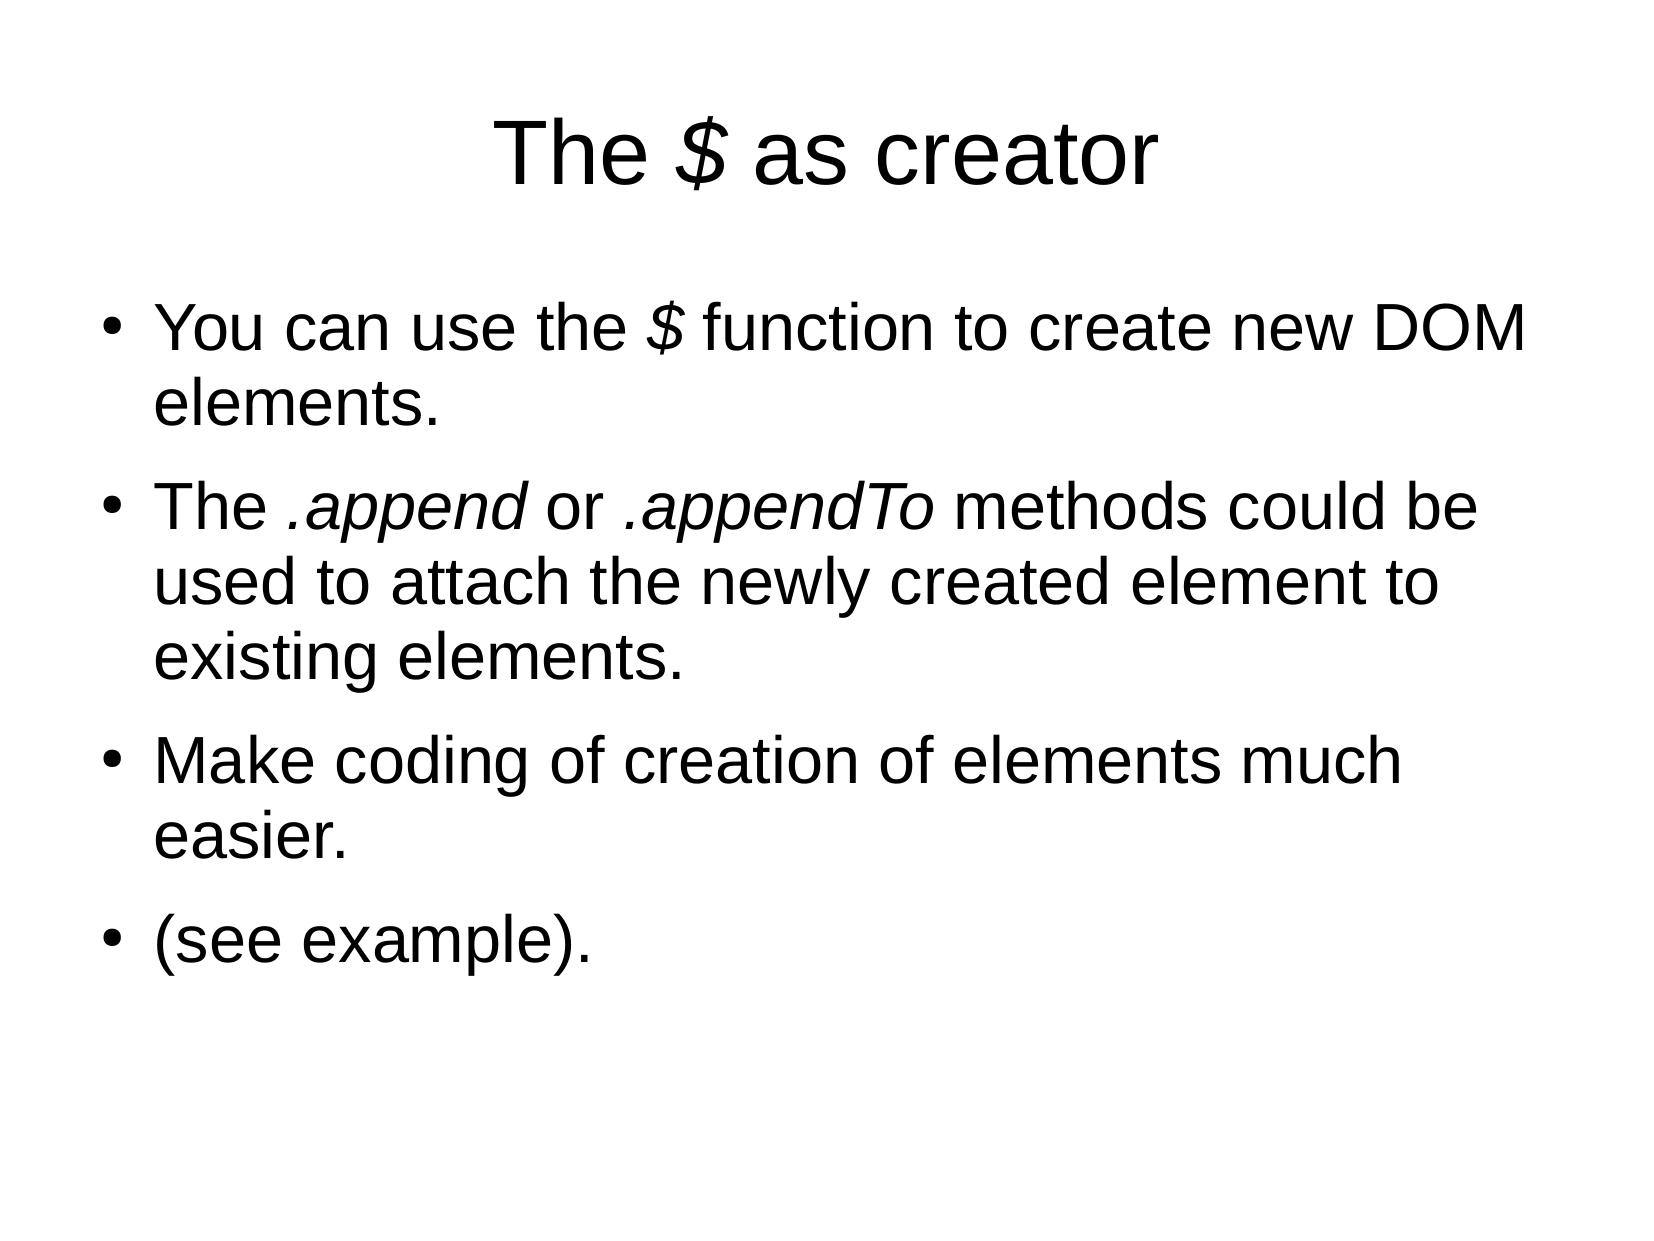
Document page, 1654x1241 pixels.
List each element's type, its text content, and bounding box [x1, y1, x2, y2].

list You can use the $ function to create new DOM elements. The .append or .appendTo methods could be used to attach the newly created element to existing elements. Make coding of creation of elements much easier. (see example). [82, 290, 1571, 1109]
title The $ as creator [82, 49, 1571, 257]
